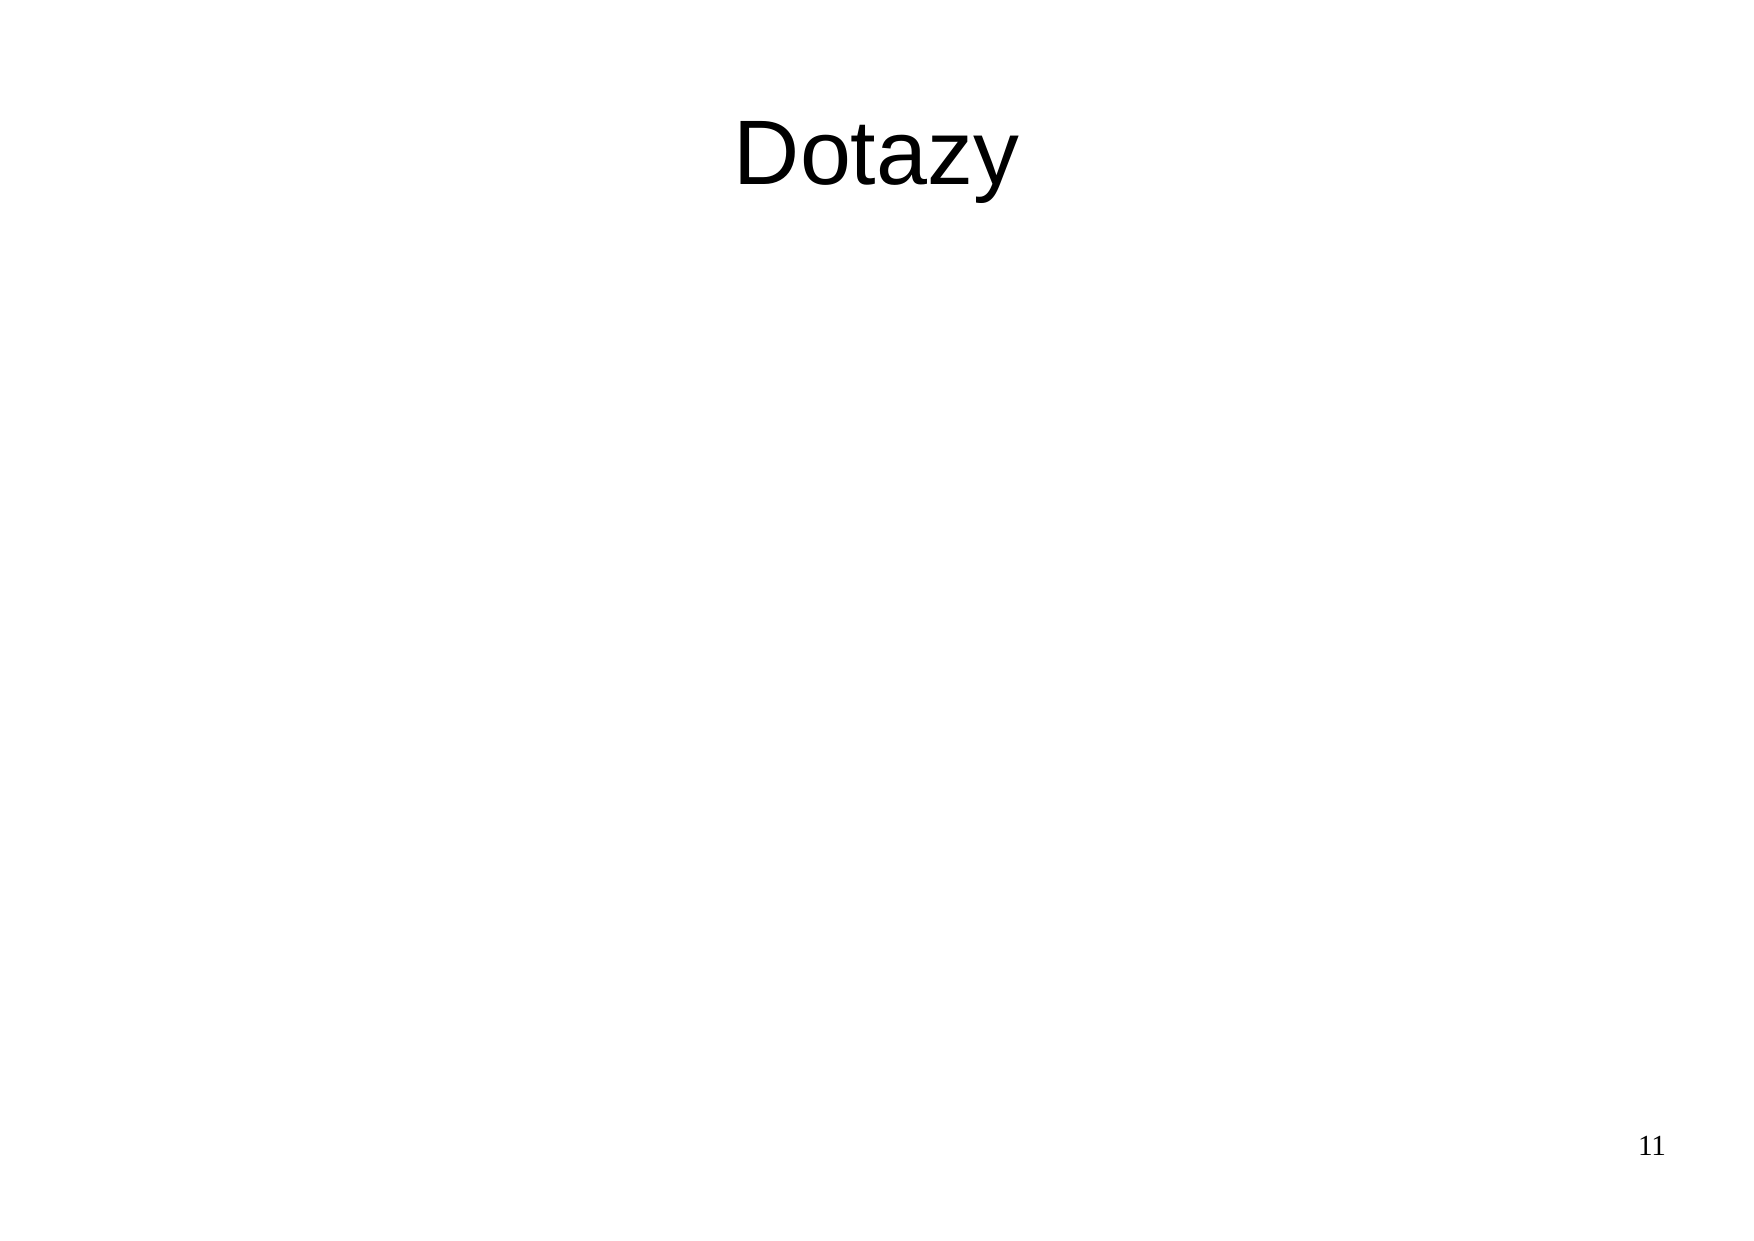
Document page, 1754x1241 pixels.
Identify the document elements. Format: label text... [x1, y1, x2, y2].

title Dotazy [87, 49, 1667, 257]
